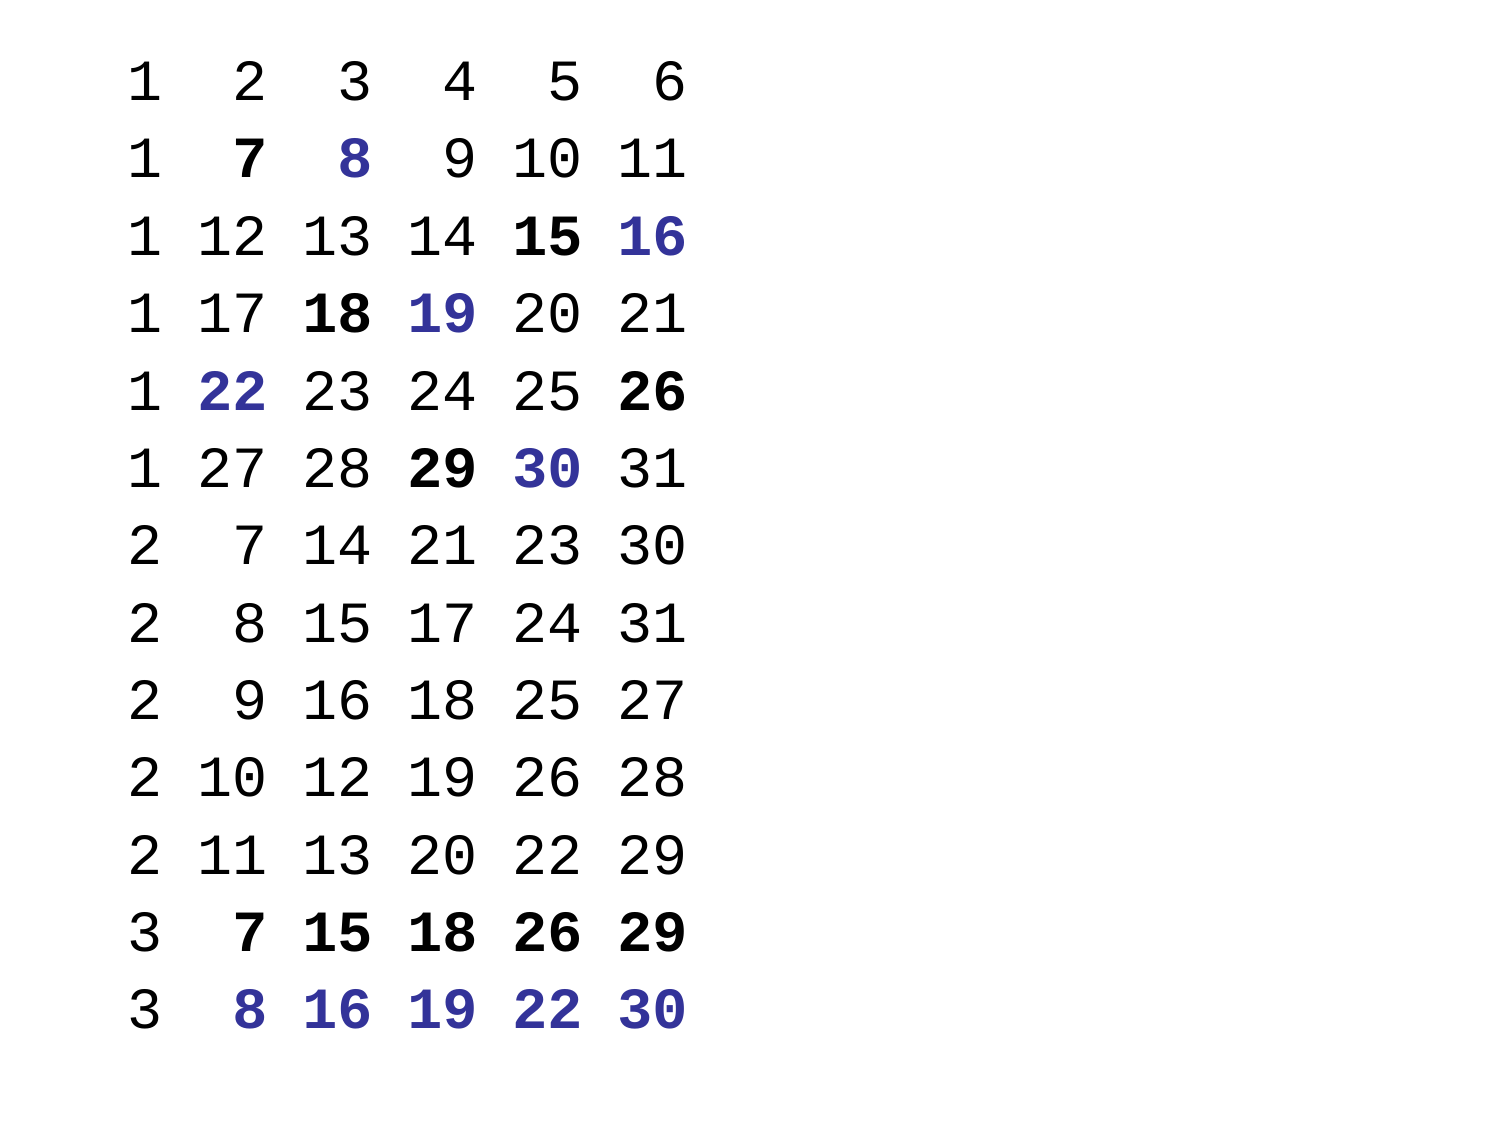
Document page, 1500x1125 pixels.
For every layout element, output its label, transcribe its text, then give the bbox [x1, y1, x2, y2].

list 1 2 3 4 5 6 1 7 8 9 10 11 1 12 13 14 15 16 1 17 18 19 20 21 1 22 23 24 25 26 1 27 28 29 30 31 2 7 14 21 23 30 2 8 15 17 24 31 2 9 16 18 25 27 2 10 12 19 26 28 2 11 13 20 22 29 3 7 15 18 26 29 3 8 16 19 22 30 [112, 42, 1388, 1083]
